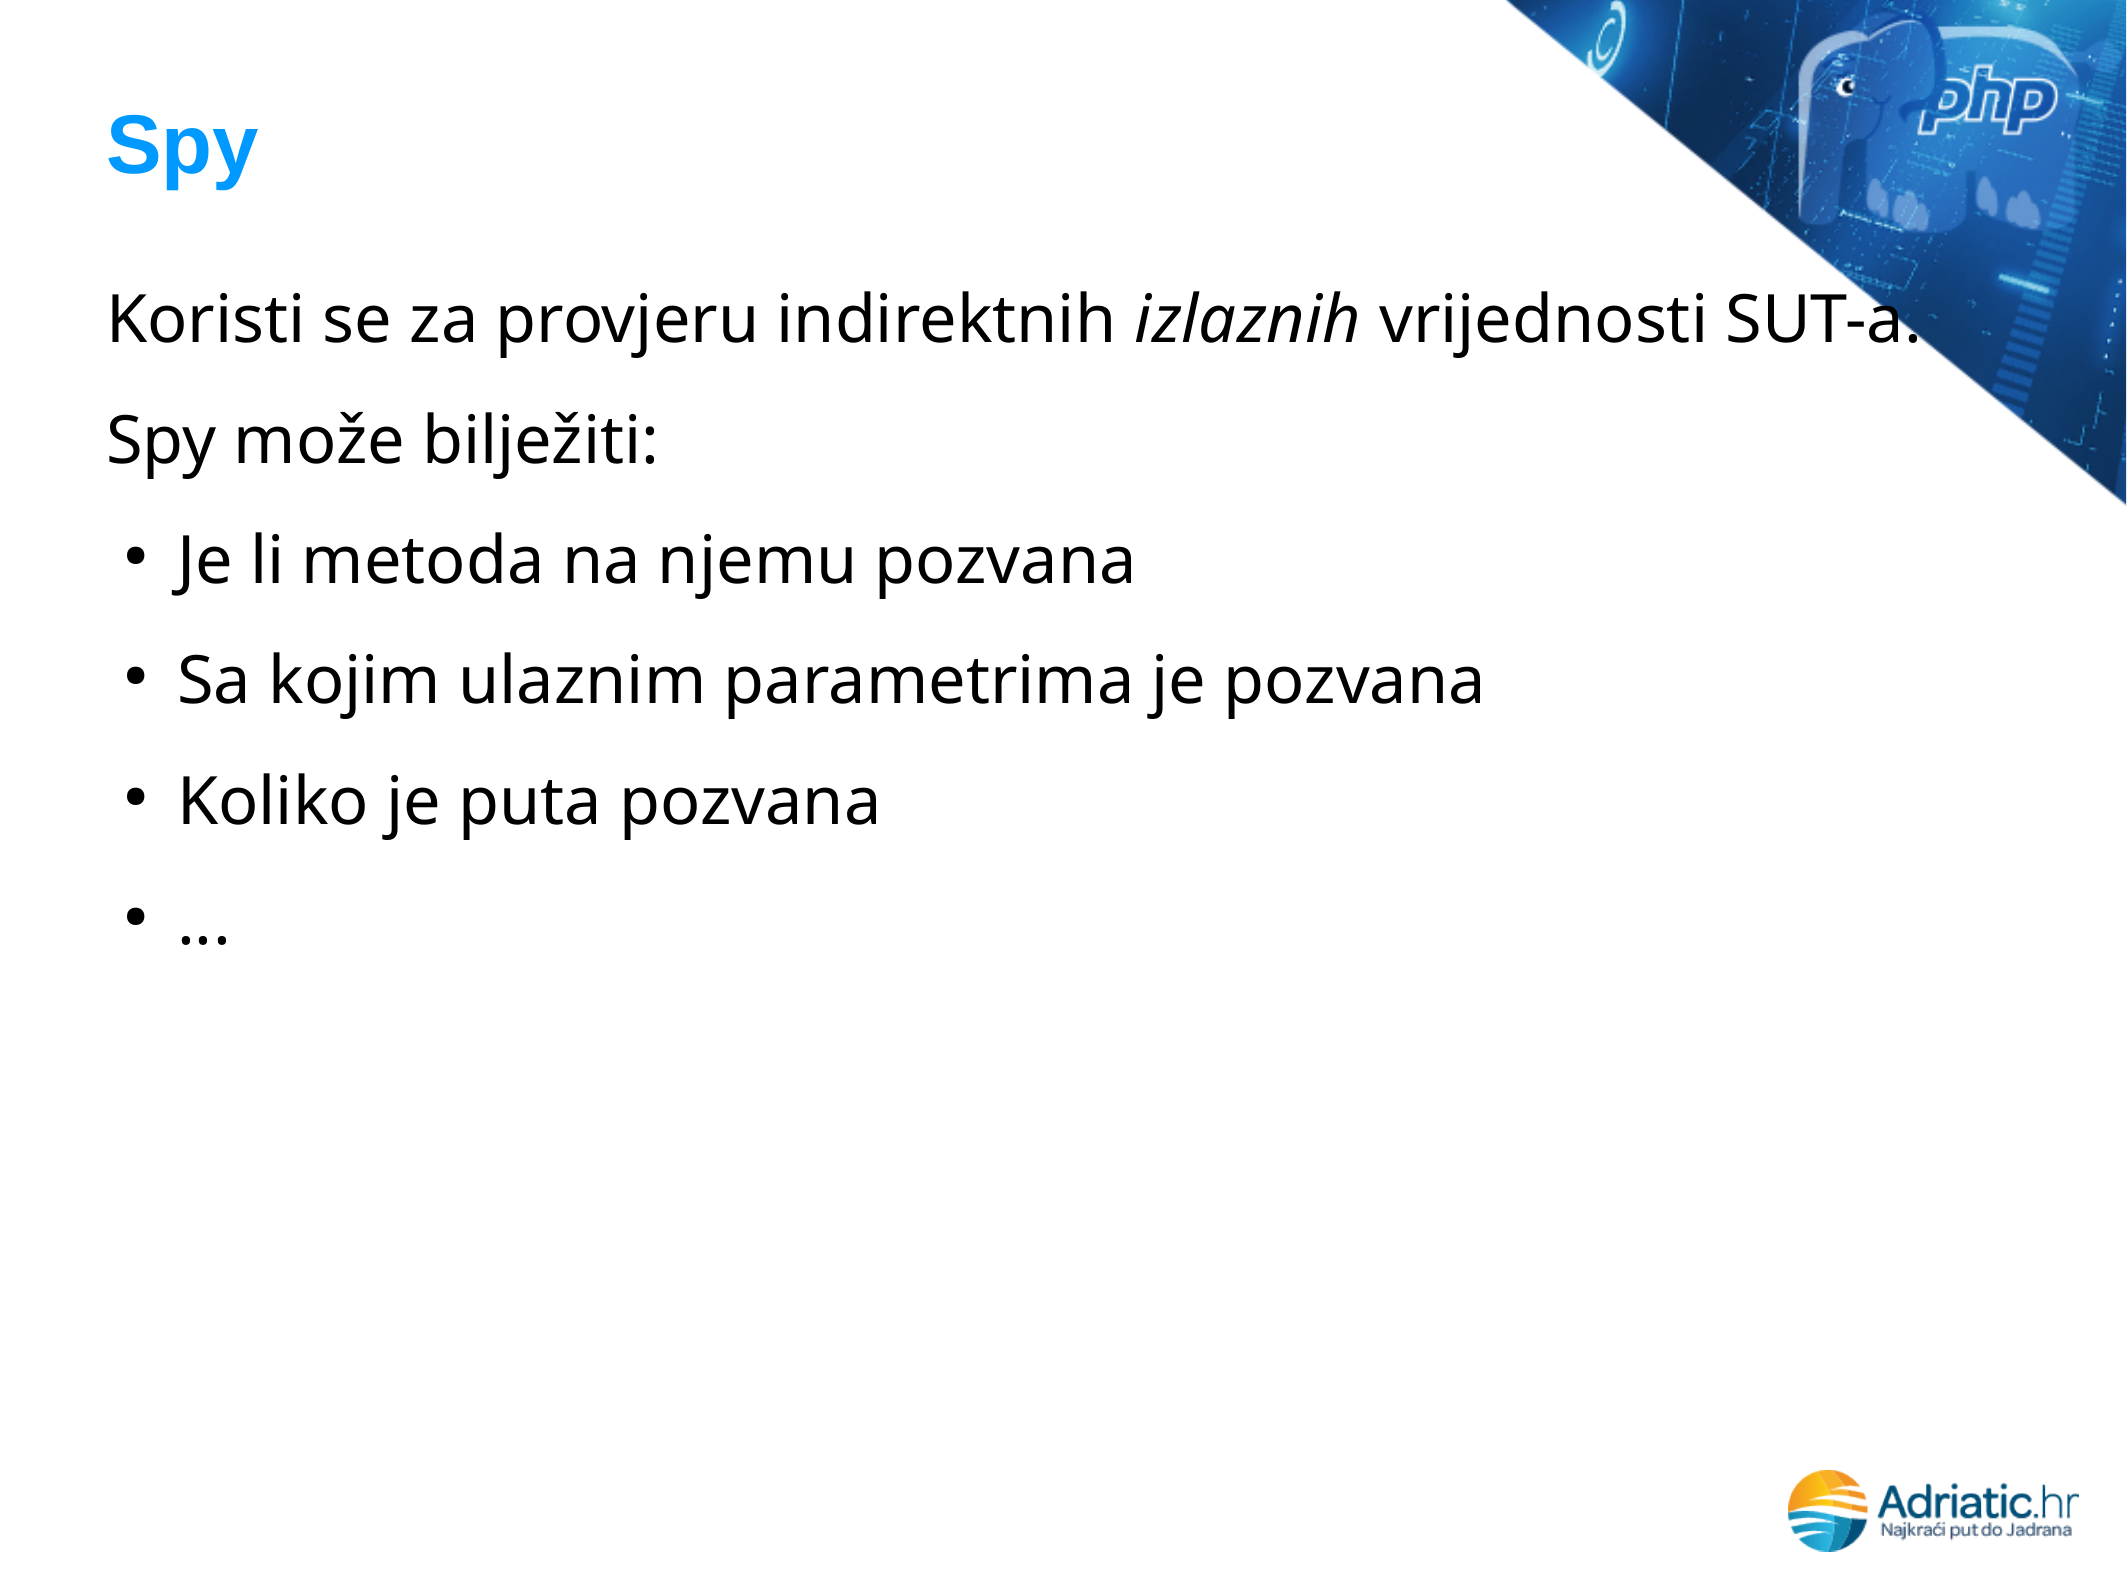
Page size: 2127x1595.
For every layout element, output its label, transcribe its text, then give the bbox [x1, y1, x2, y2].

title Spy [106, 70, 1630, 219]
picture [1788, 1470, 2079, 1552]
picture [1505, 0, 2127, 625]
list Koristi se za provjeru indirektnih izlaznih vrijednosti SUT-a. Spy može bilježiti: Je li metoda na njemu pozvana Sa kojim ulaznim parametrima je pozvana Koliko je puta pozvana ... [106, 271, 2020, 1453]
